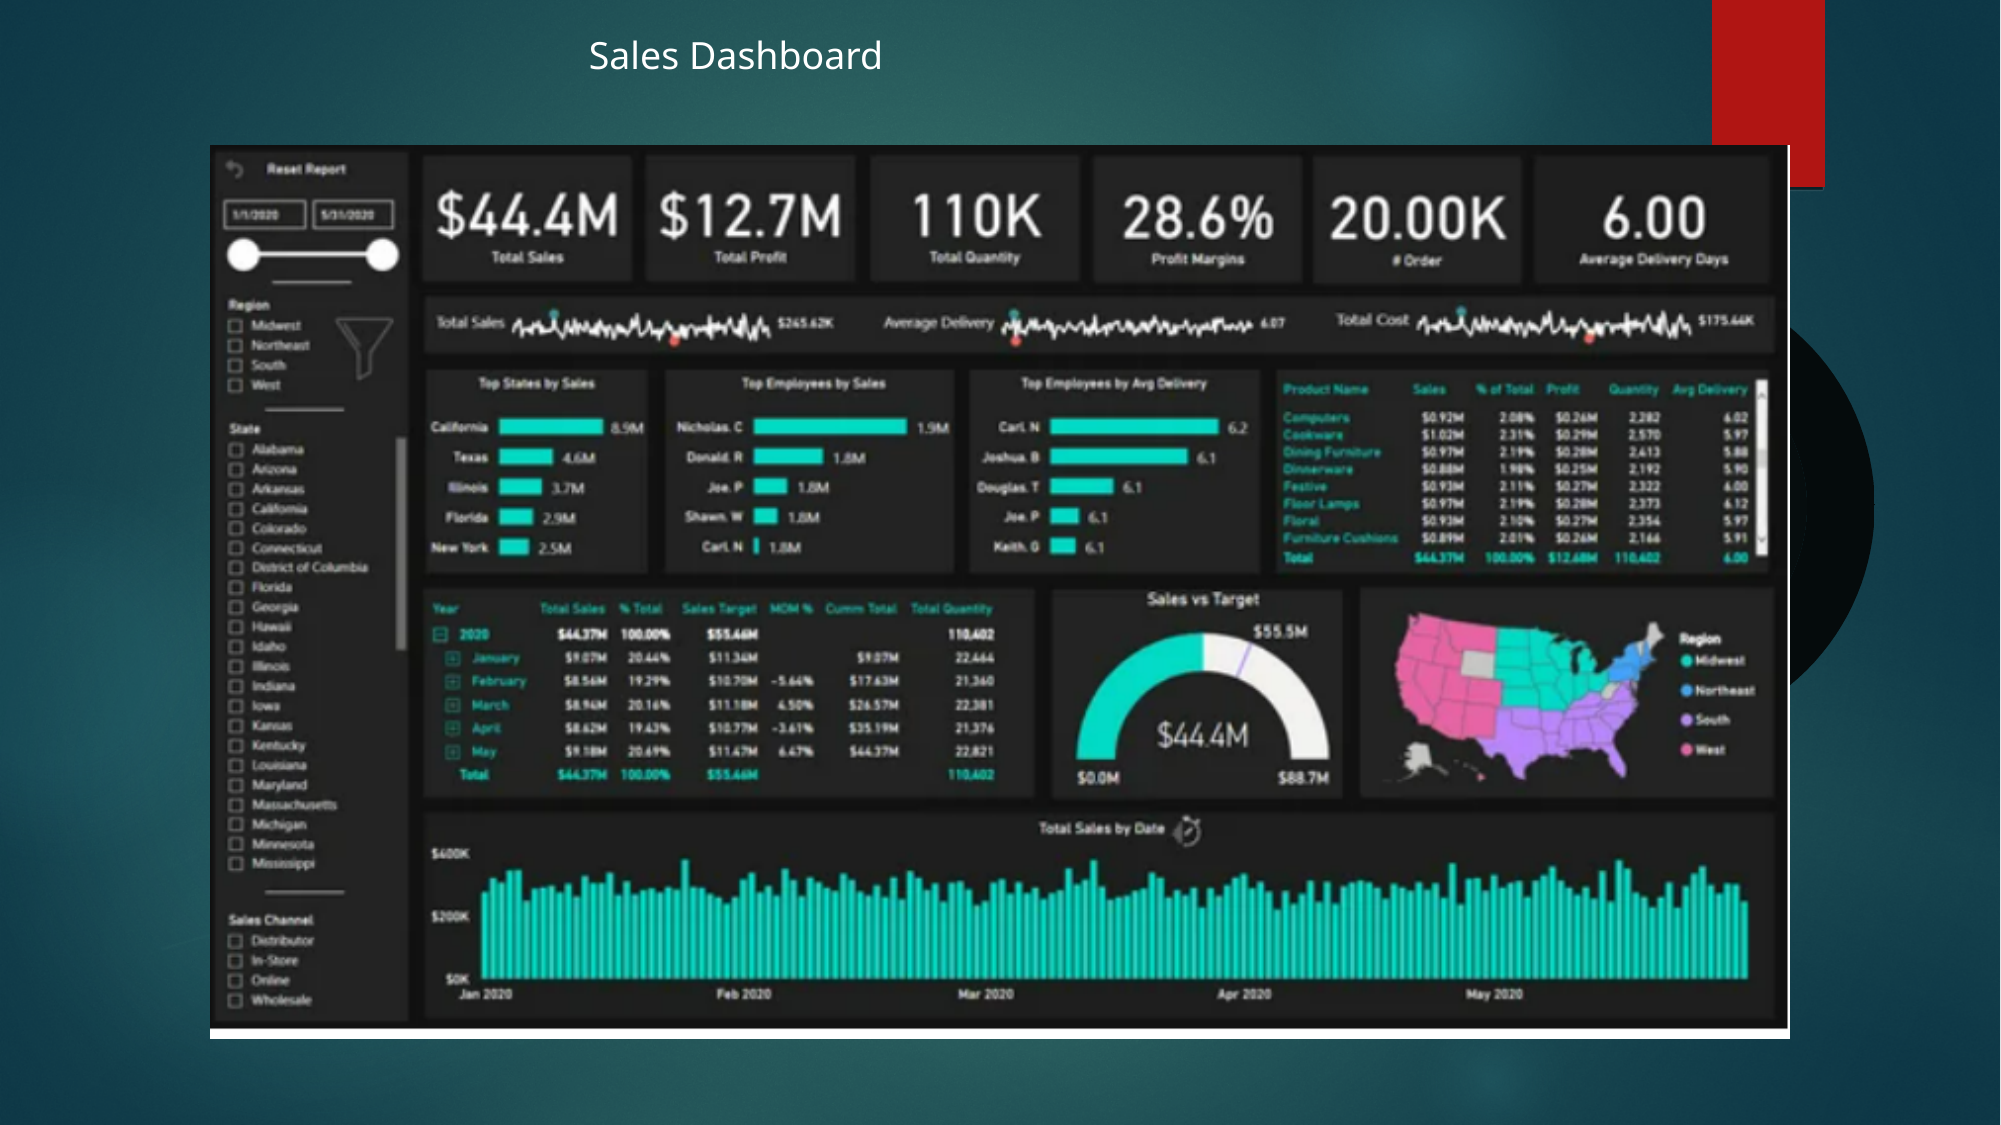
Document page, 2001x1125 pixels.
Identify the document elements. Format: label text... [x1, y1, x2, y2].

picture [210, 145, 1790, 1039]
text_box Sales Dashboard [573, 24, 1191, 86]
